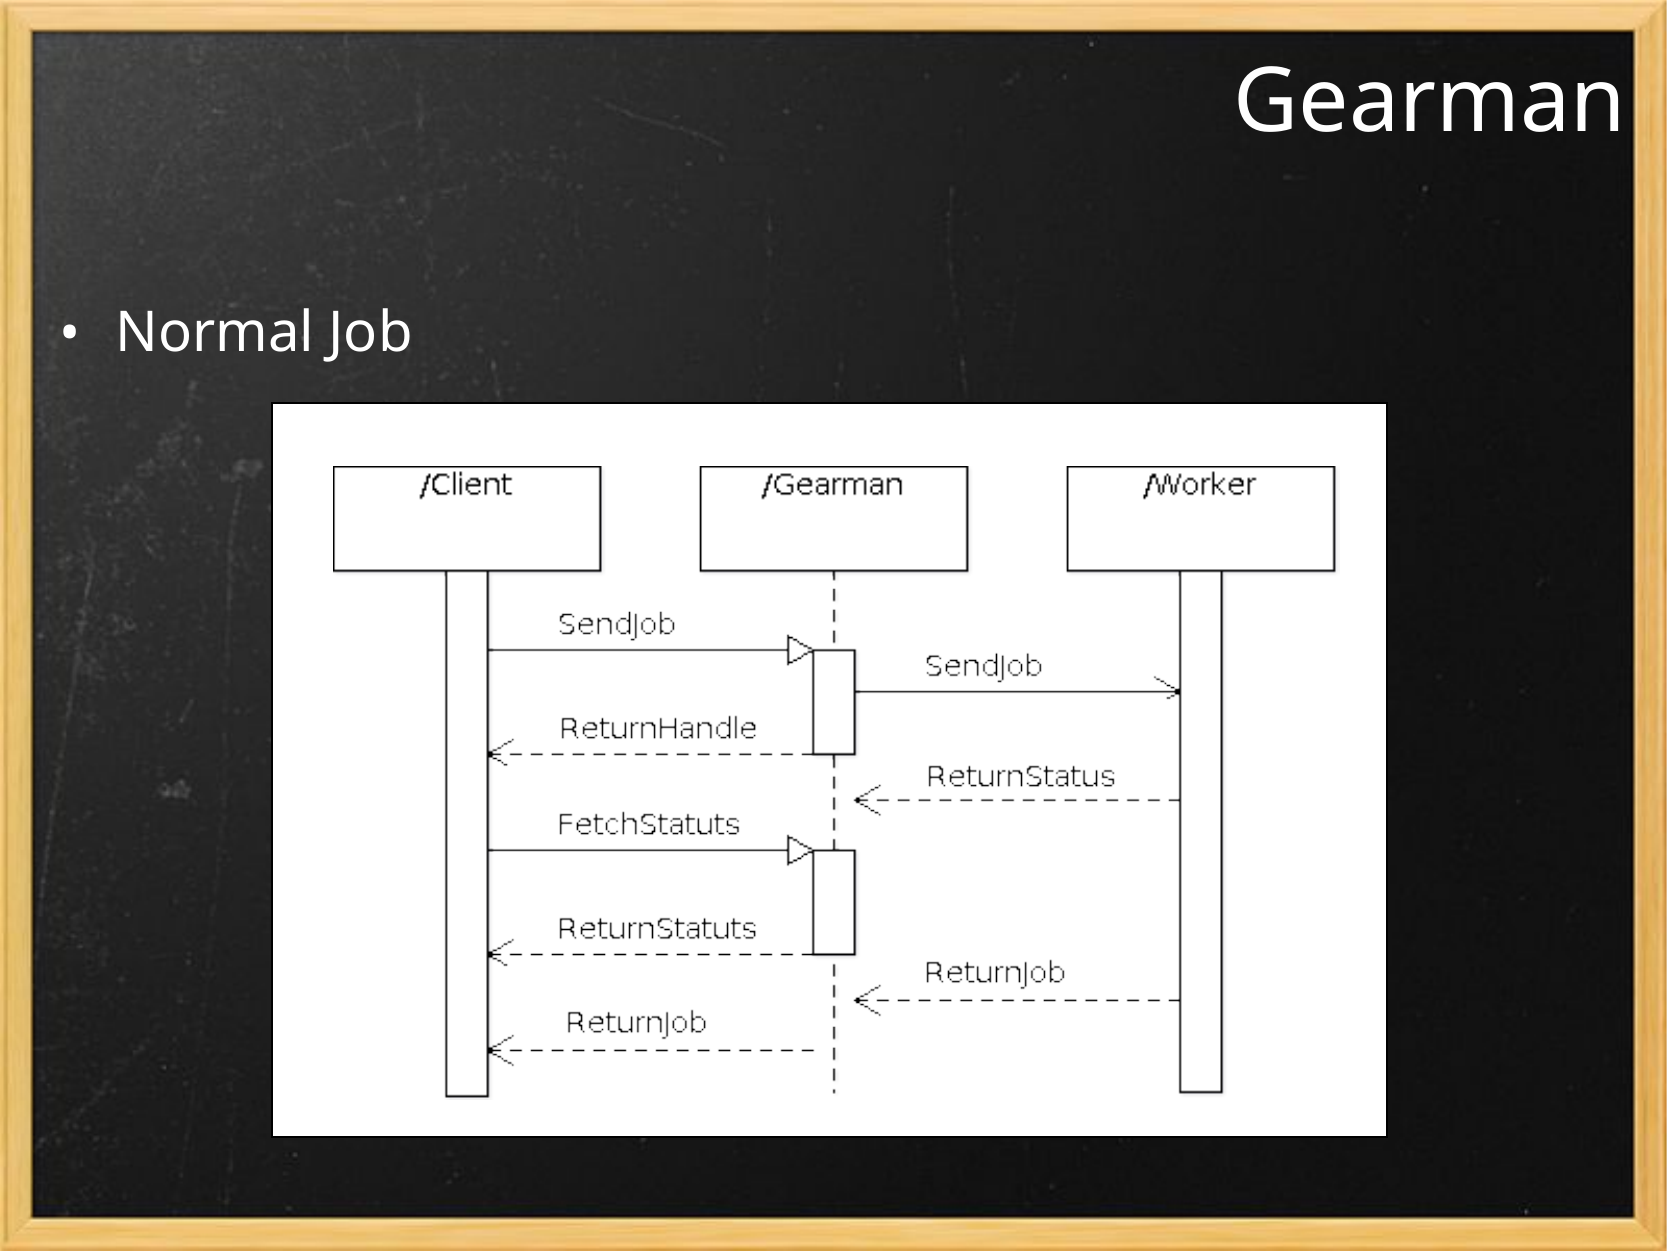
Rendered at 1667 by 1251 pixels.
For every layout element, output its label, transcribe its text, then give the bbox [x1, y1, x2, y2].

picture [0, 0, 1667, 1251]
list Normal Job [40, 300, 1627, 1201]
text_box [272, 403, 1387, 1138]
title Gearman [40, 50, 1627, 201]
